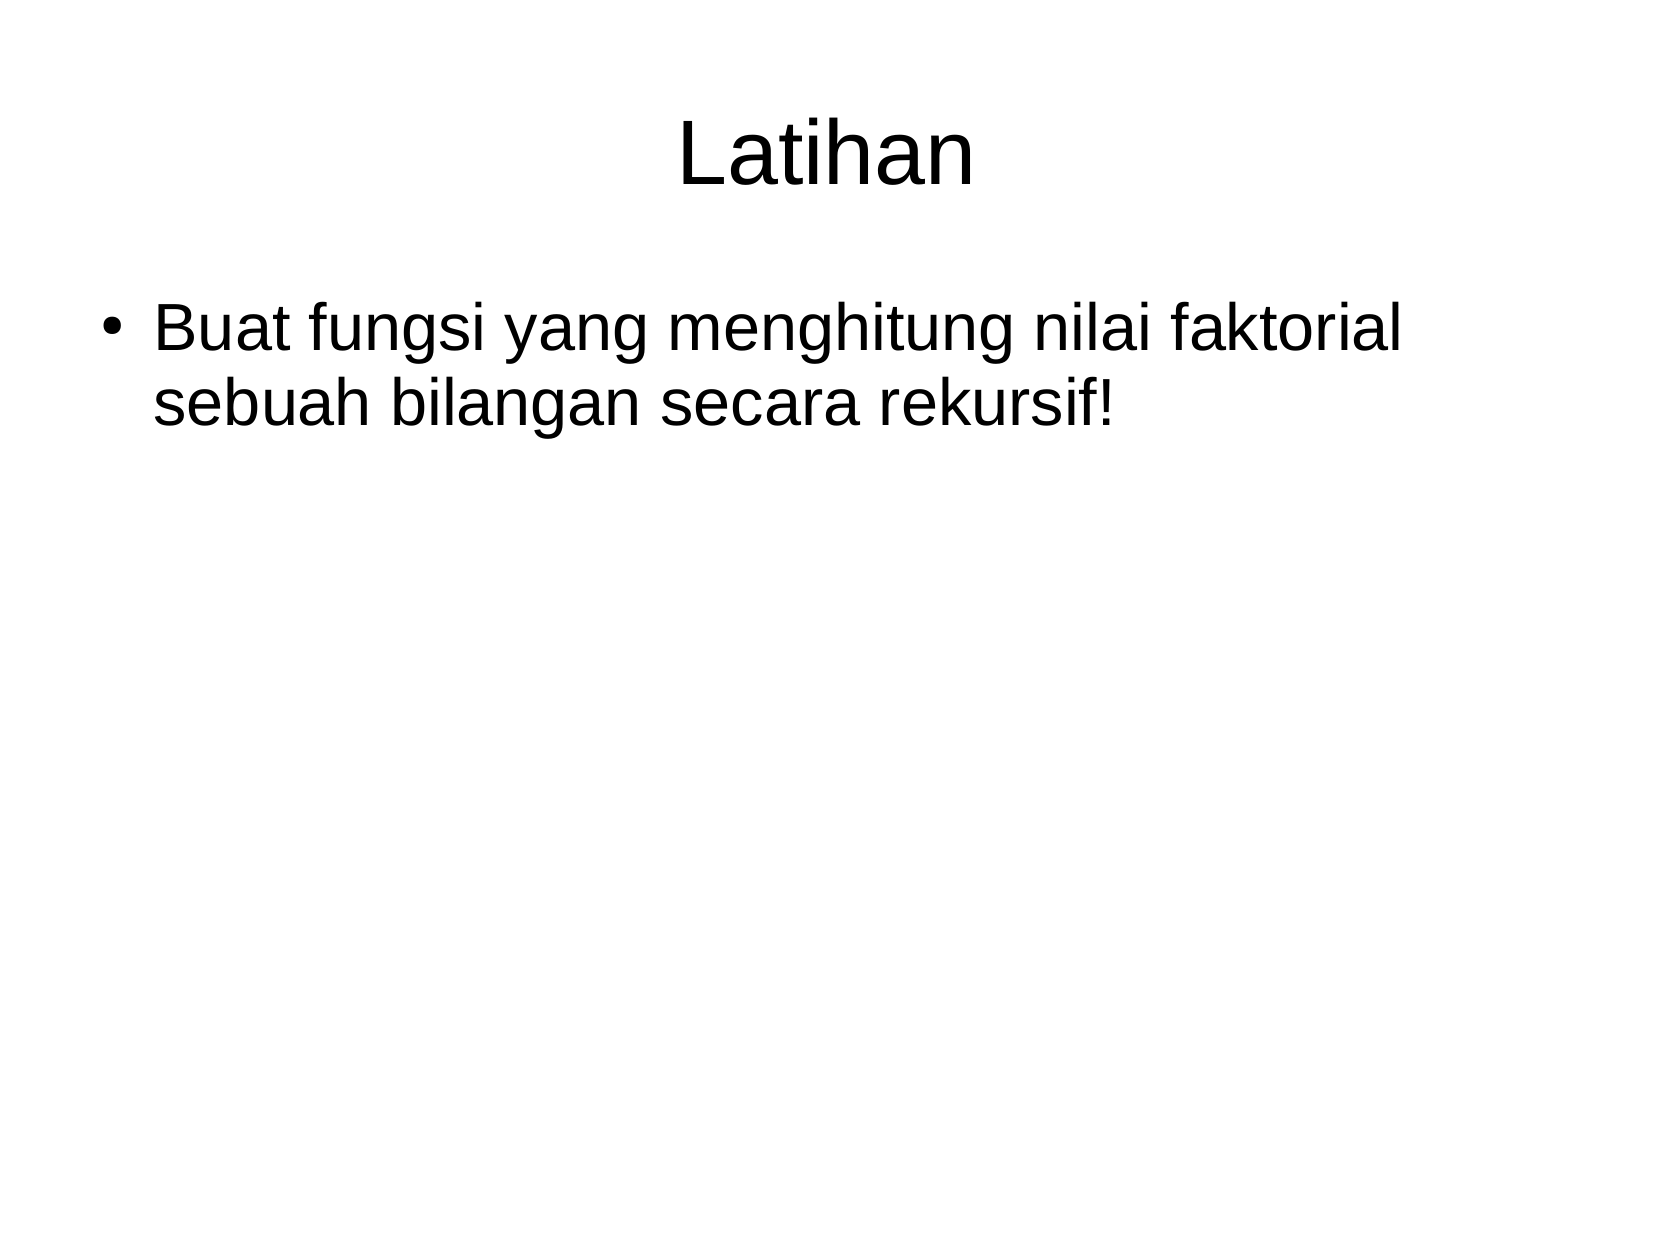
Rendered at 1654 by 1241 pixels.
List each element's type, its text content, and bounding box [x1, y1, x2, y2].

list Buat fungsi yang menghitung nilai faktorial sebuah bilangan secara rekursif! [82, 290, 1571, 1010]
title Latihan [82, 49, 1571, 257]
